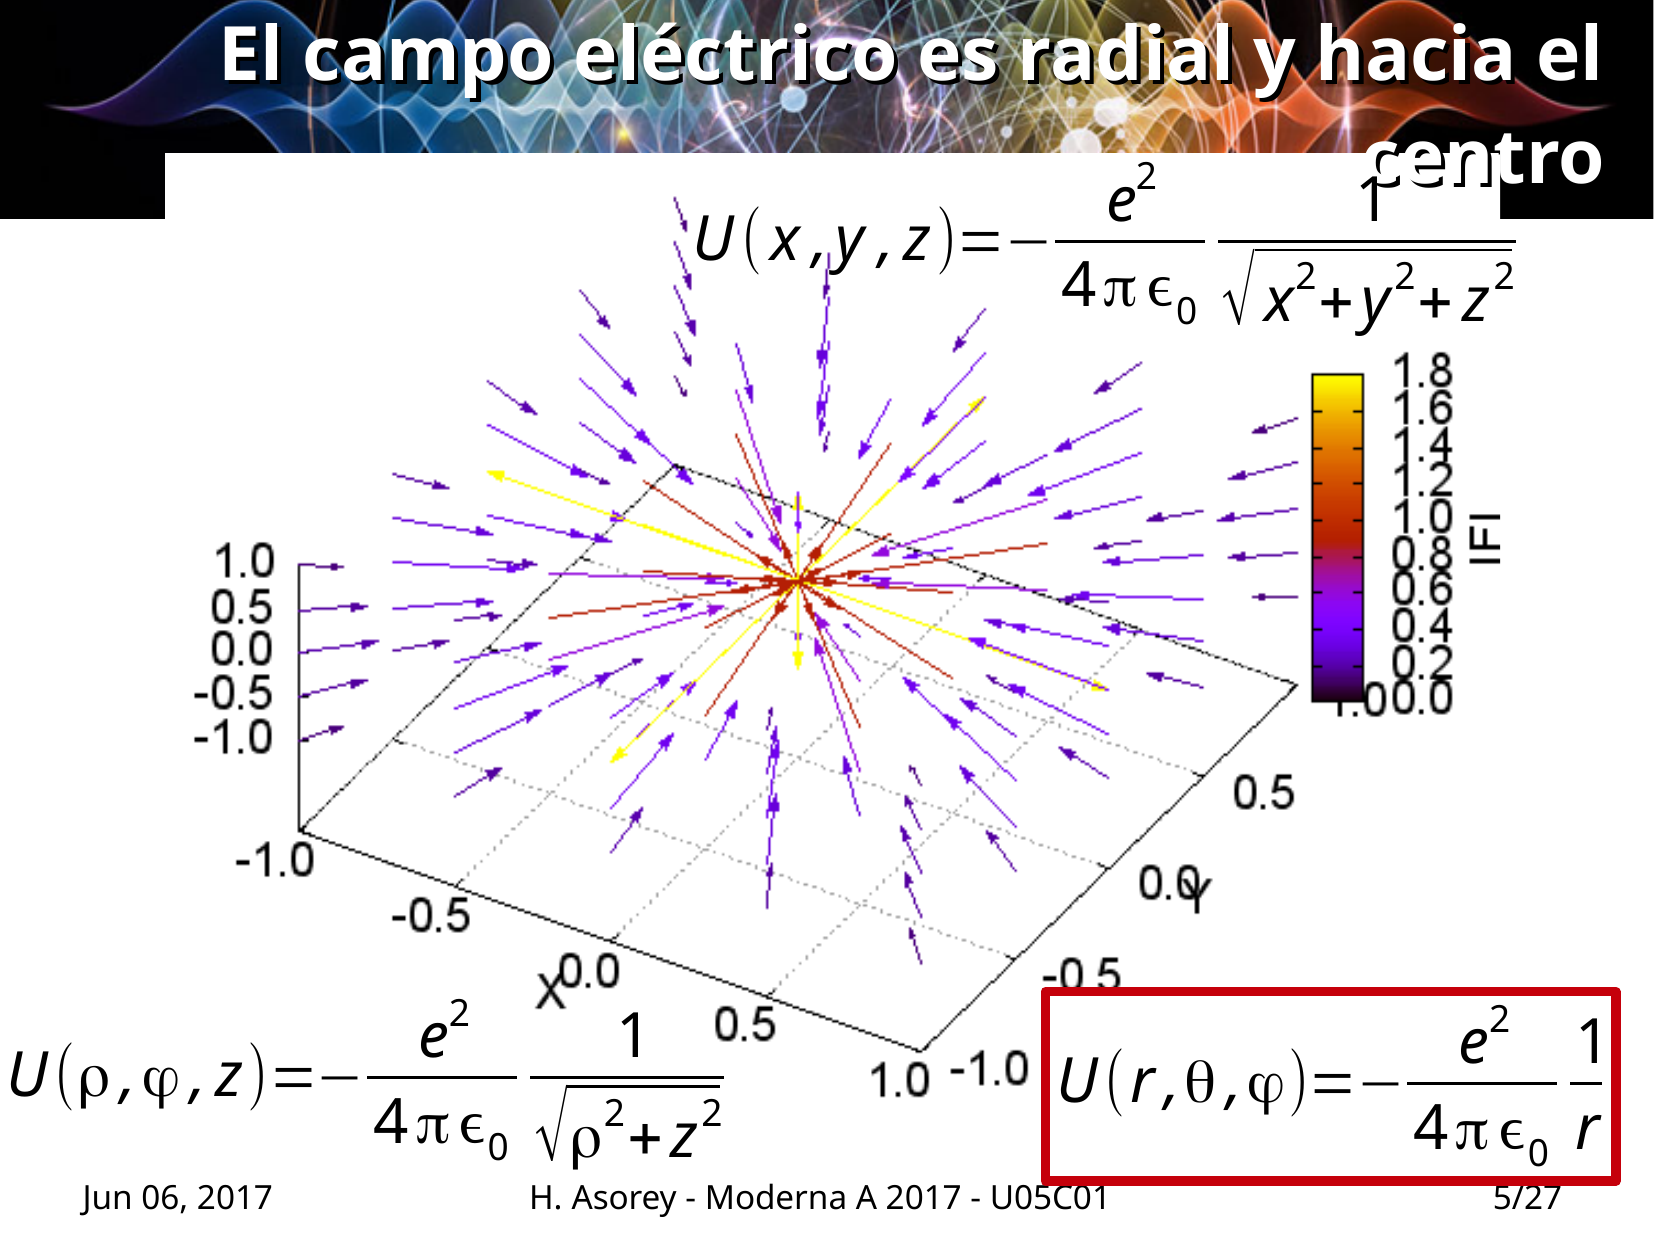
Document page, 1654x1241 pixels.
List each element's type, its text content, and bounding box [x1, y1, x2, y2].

chart [686, 153, 1525, 337]
picture [0, 0, 1654, 1156]
title El campo eléctrico es radial y hacia el centro [45, 15, 1606, 191]
chart [1050, 996, 1612, 1177]
chart [0, 990, 734, 1173]
